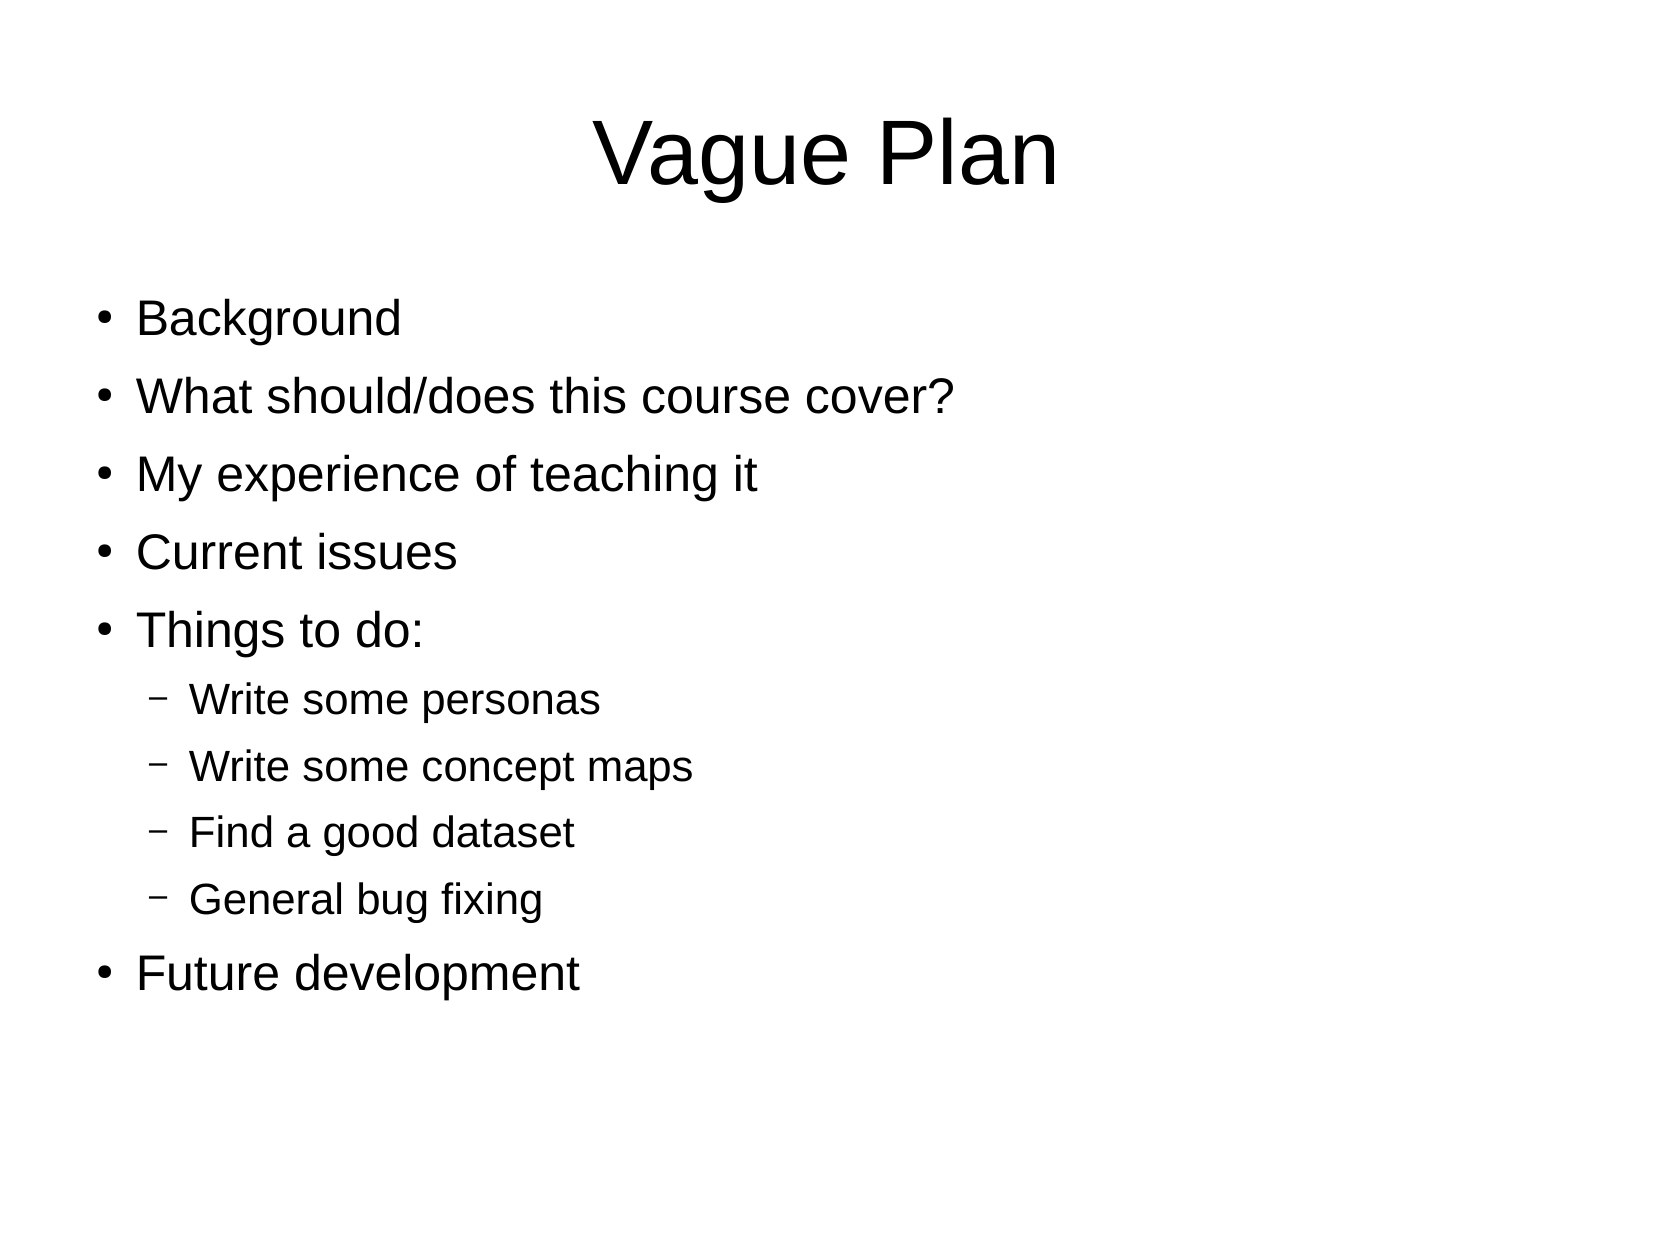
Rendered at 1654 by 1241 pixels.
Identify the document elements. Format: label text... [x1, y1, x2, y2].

title Vague Plan [82, 49, 1571, 257]
list Background What should/does this course cover? My experience of teaching it Current issues Things to do: Write some personas Write some concept maps Find a good dataset General bug fixing Future development [82, 290, 1571, 1010]
